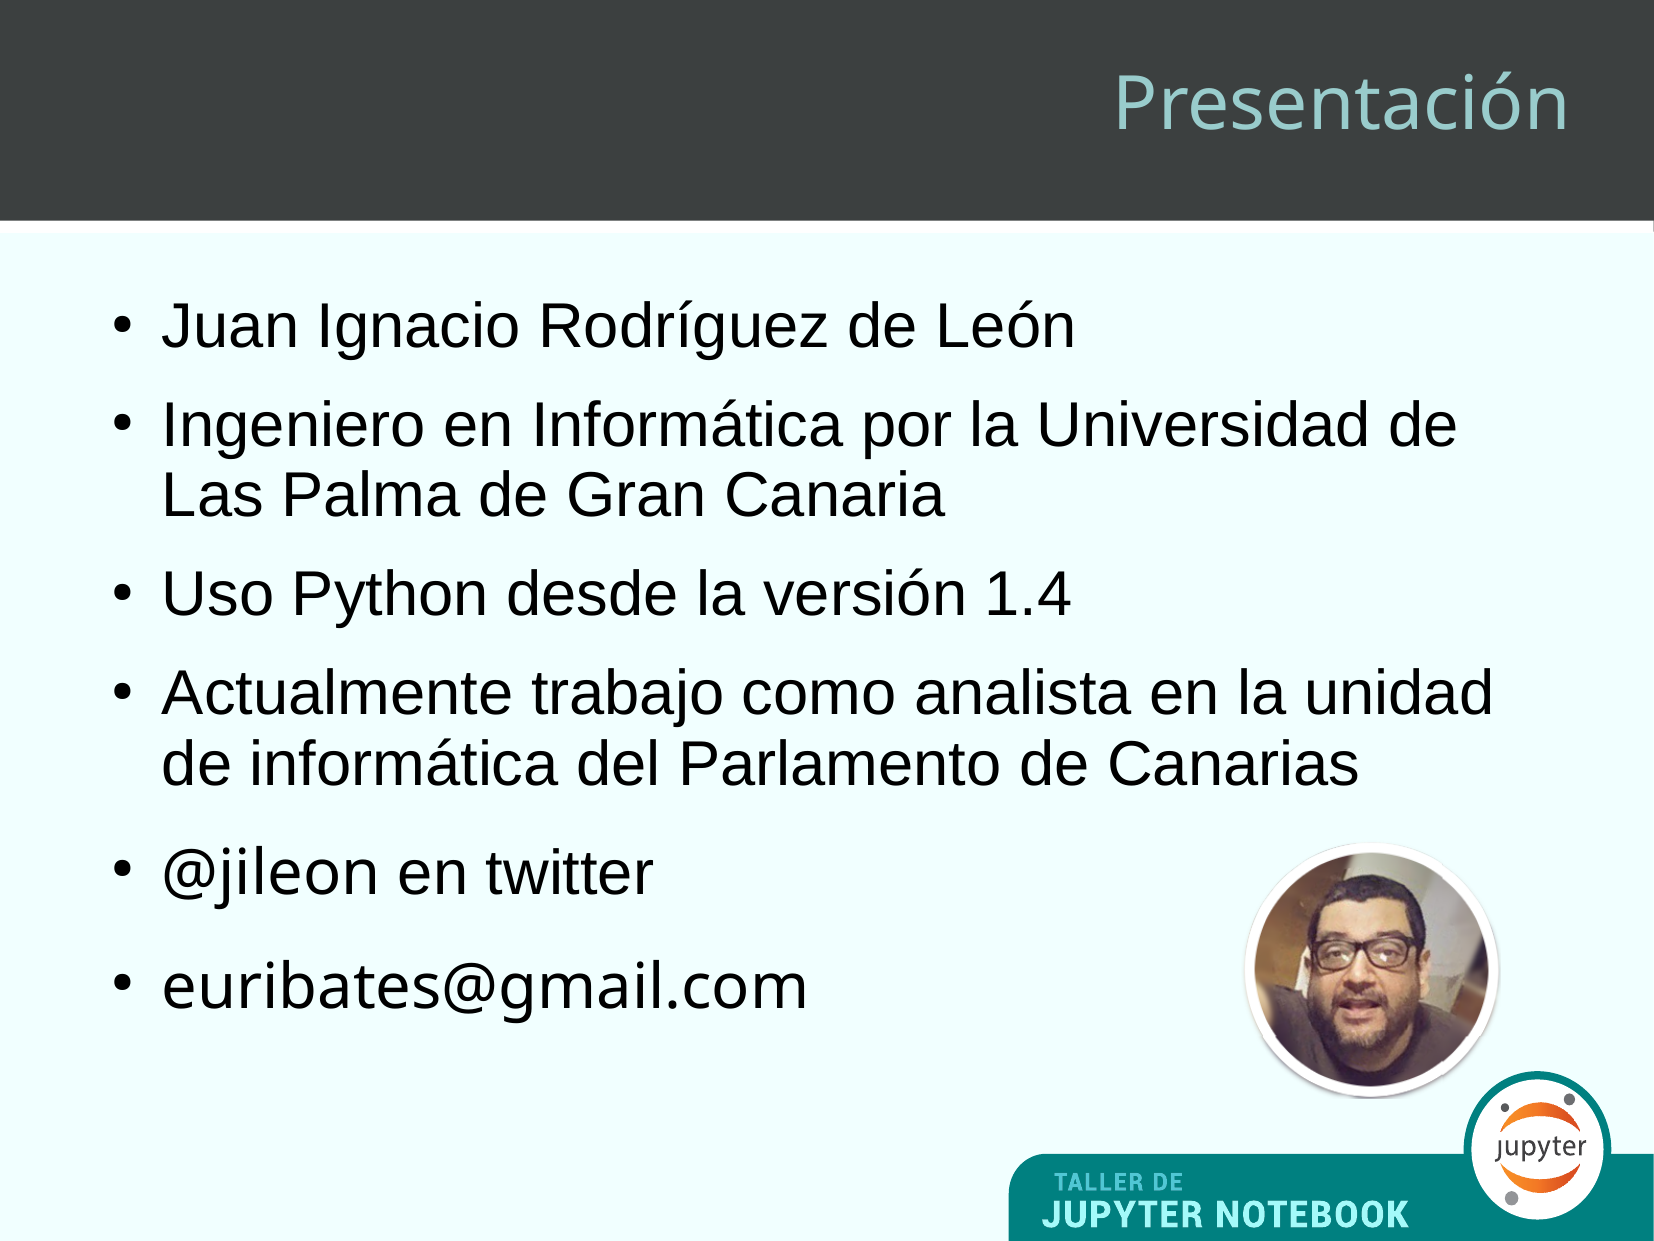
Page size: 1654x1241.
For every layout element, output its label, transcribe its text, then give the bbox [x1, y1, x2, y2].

picture [1240, 838, 1501, 1099]
title Presentación [82, 49, 1571, 257]
list Juan Ignacio Rodríguez de León Ingeniero en Informática por la Universidad de Las Palma de Gran Canaria Uso Python desde la versión 1.4 Actualmente trabajo como analista en la unidad de informática del Parlamento de Canarias @jileon en twitter euribates@gmail.com [94, 290, 1501, 1075]
